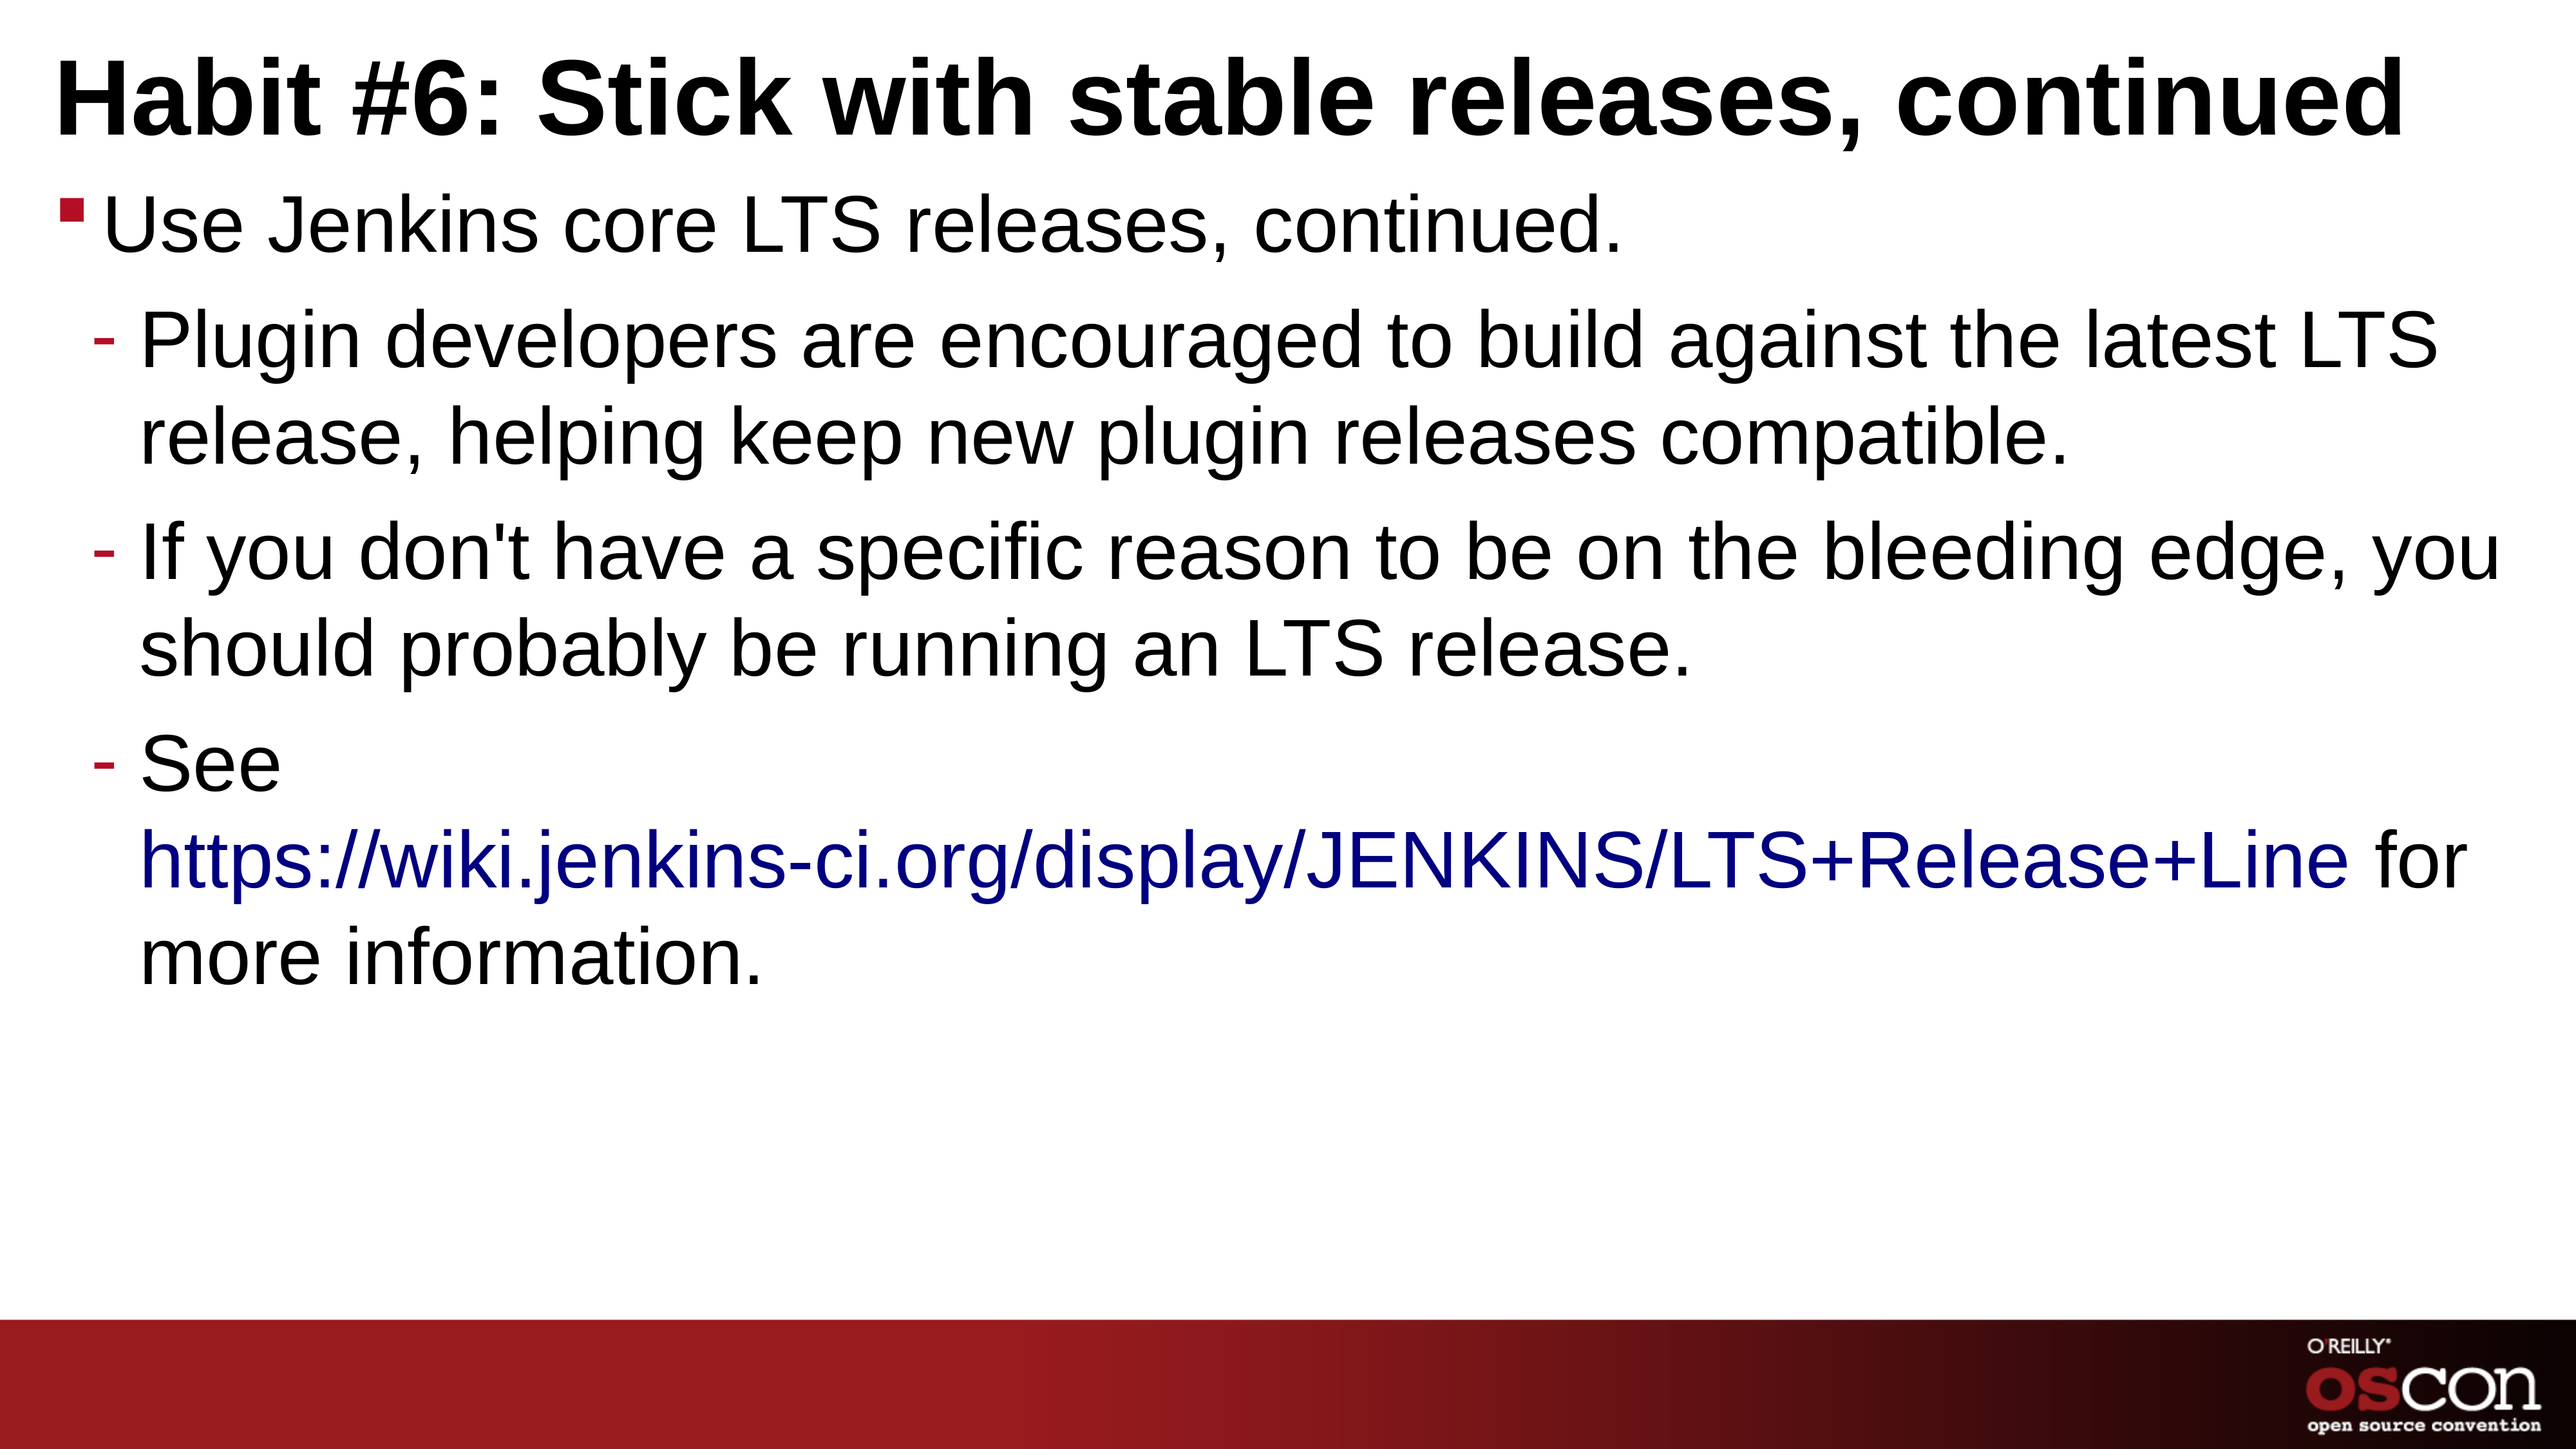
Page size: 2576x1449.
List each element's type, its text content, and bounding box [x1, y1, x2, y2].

title Habit #6: Stick with stable releases, continued [48, 17, 2514, 166]
picture [0, 0, 2576, 1449]
list Use Jenkins core LTS releases, continued. Plugin developers are encouraged to build against the latest LTS release, helping keep new plugin releases compatible. If you don't have a specific reason to be on the bleeding edge, you should probably be running an LTS release. See https://wiki.jenkins-ci.org/display/JENKINS/LTS+Release+Line for more information. [48, 166, 2514, 1449]
